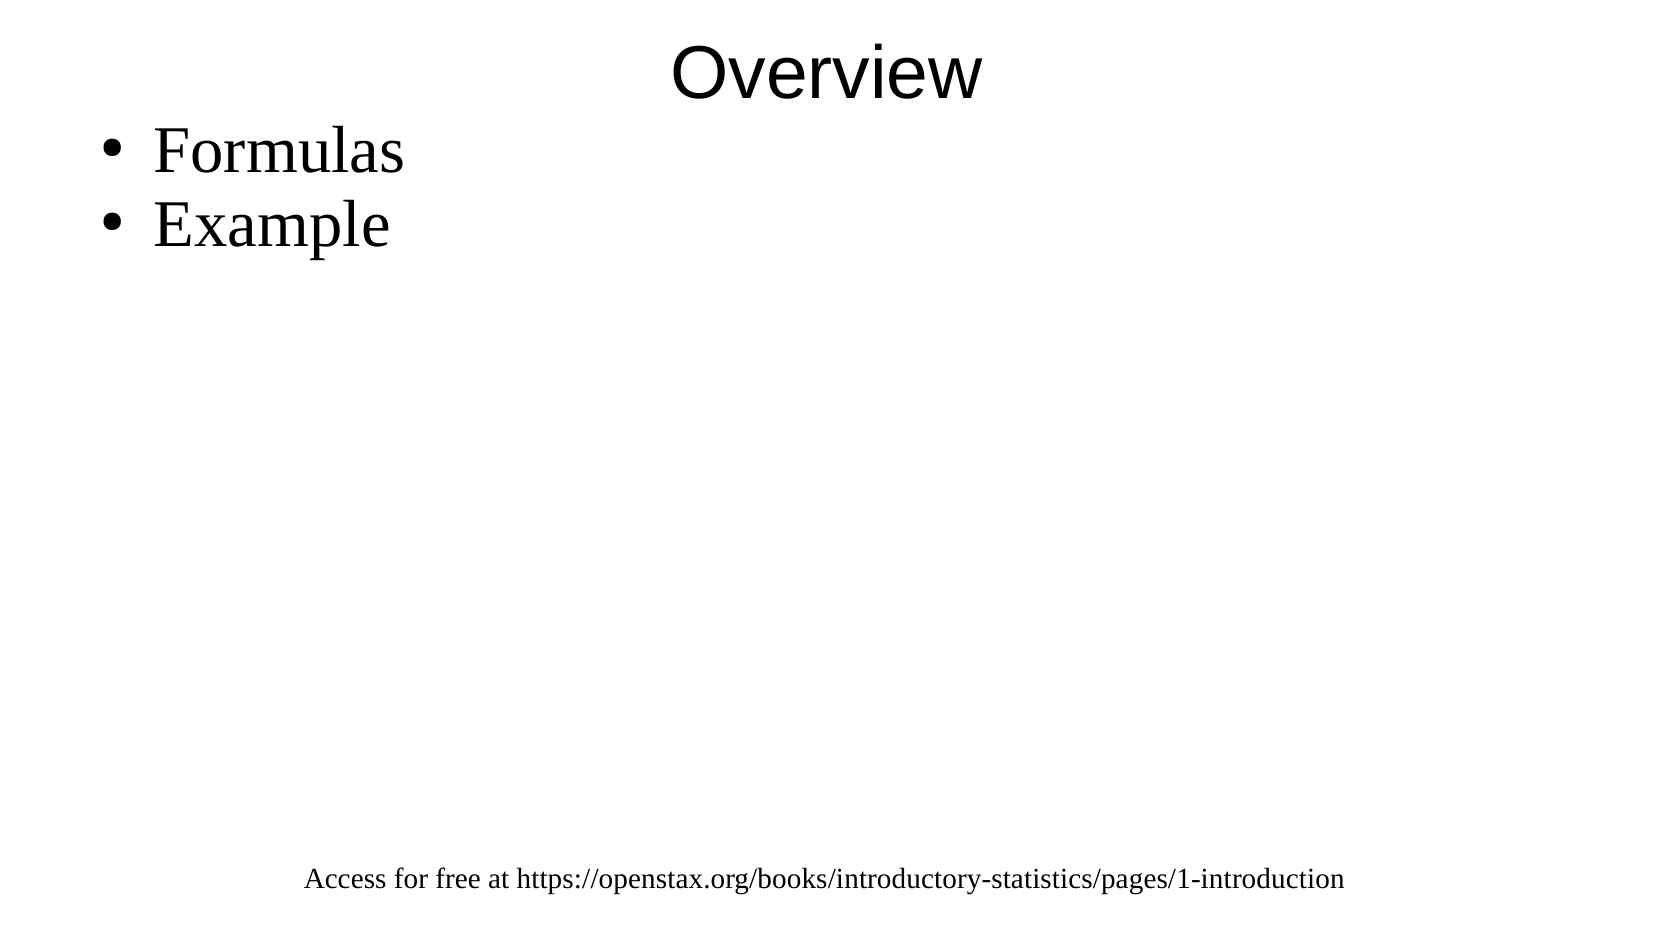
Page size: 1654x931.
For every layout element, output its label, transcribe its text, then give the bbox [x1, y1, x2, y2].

title Overview [82, 18, 1571, 112]
list Formulas Example [82, 112, 1571, 863]
